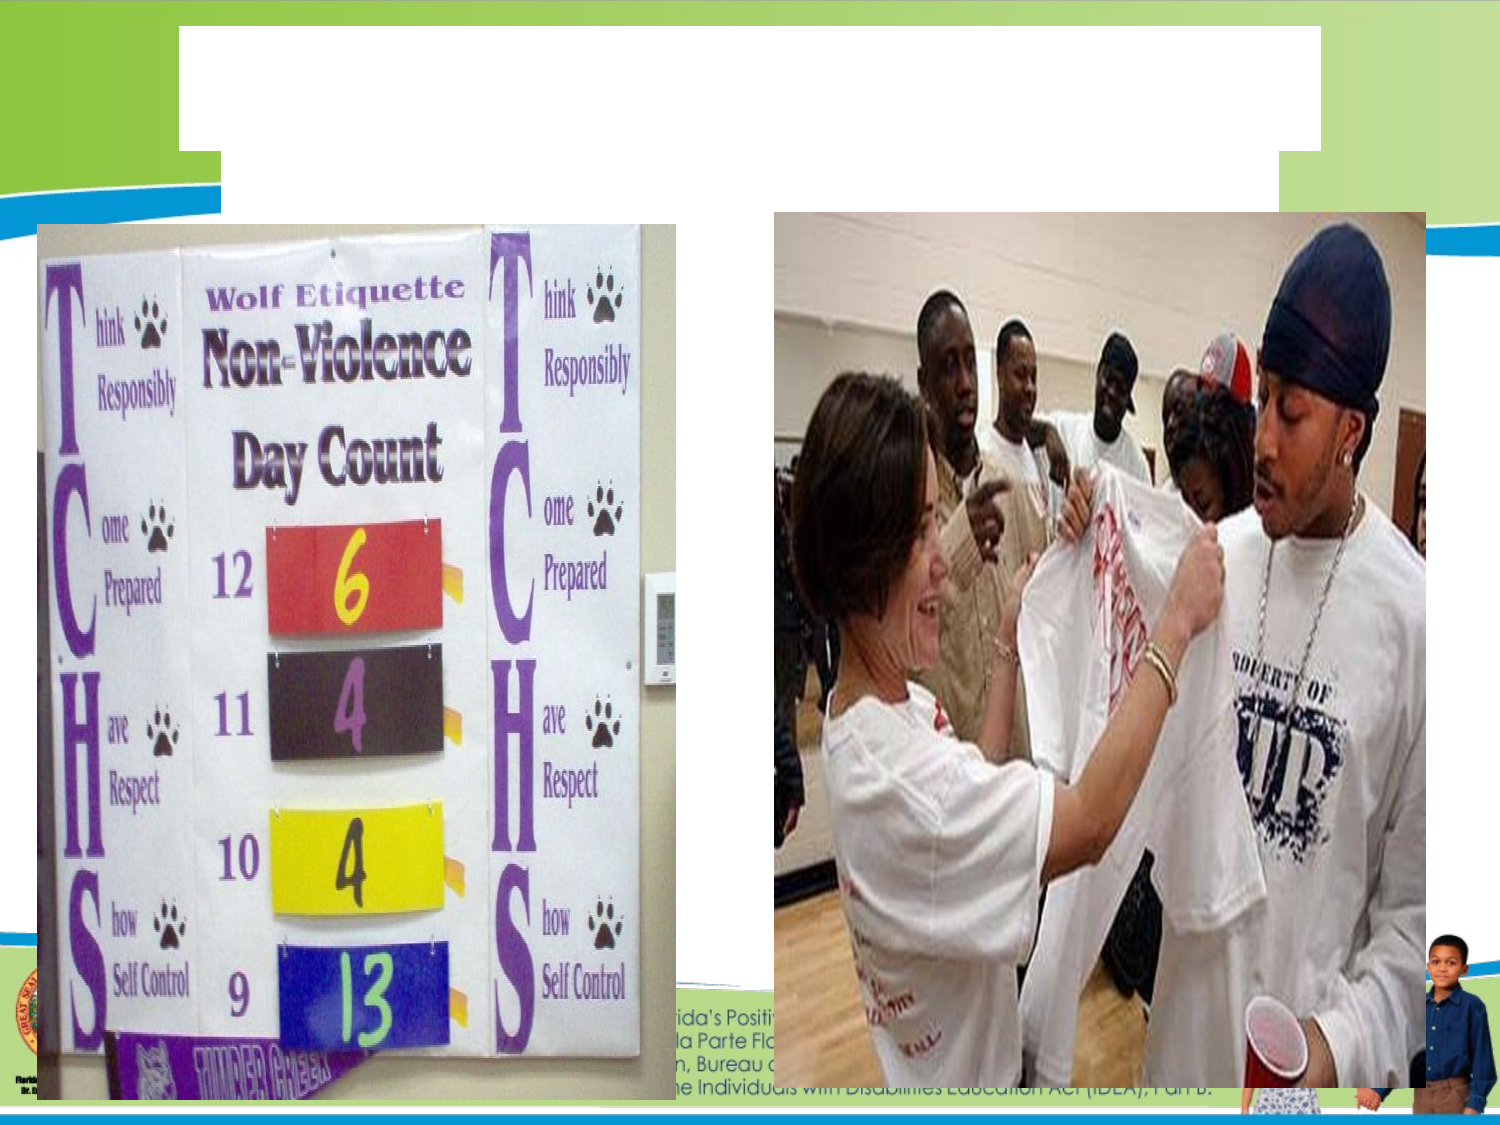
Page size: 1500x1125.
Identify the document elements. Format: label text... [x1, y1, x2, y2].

picture [0, 0, 1500, 1116]
title 5. Reward the students. I don’t give out M &M’s [75, 24, 1426, 188]
